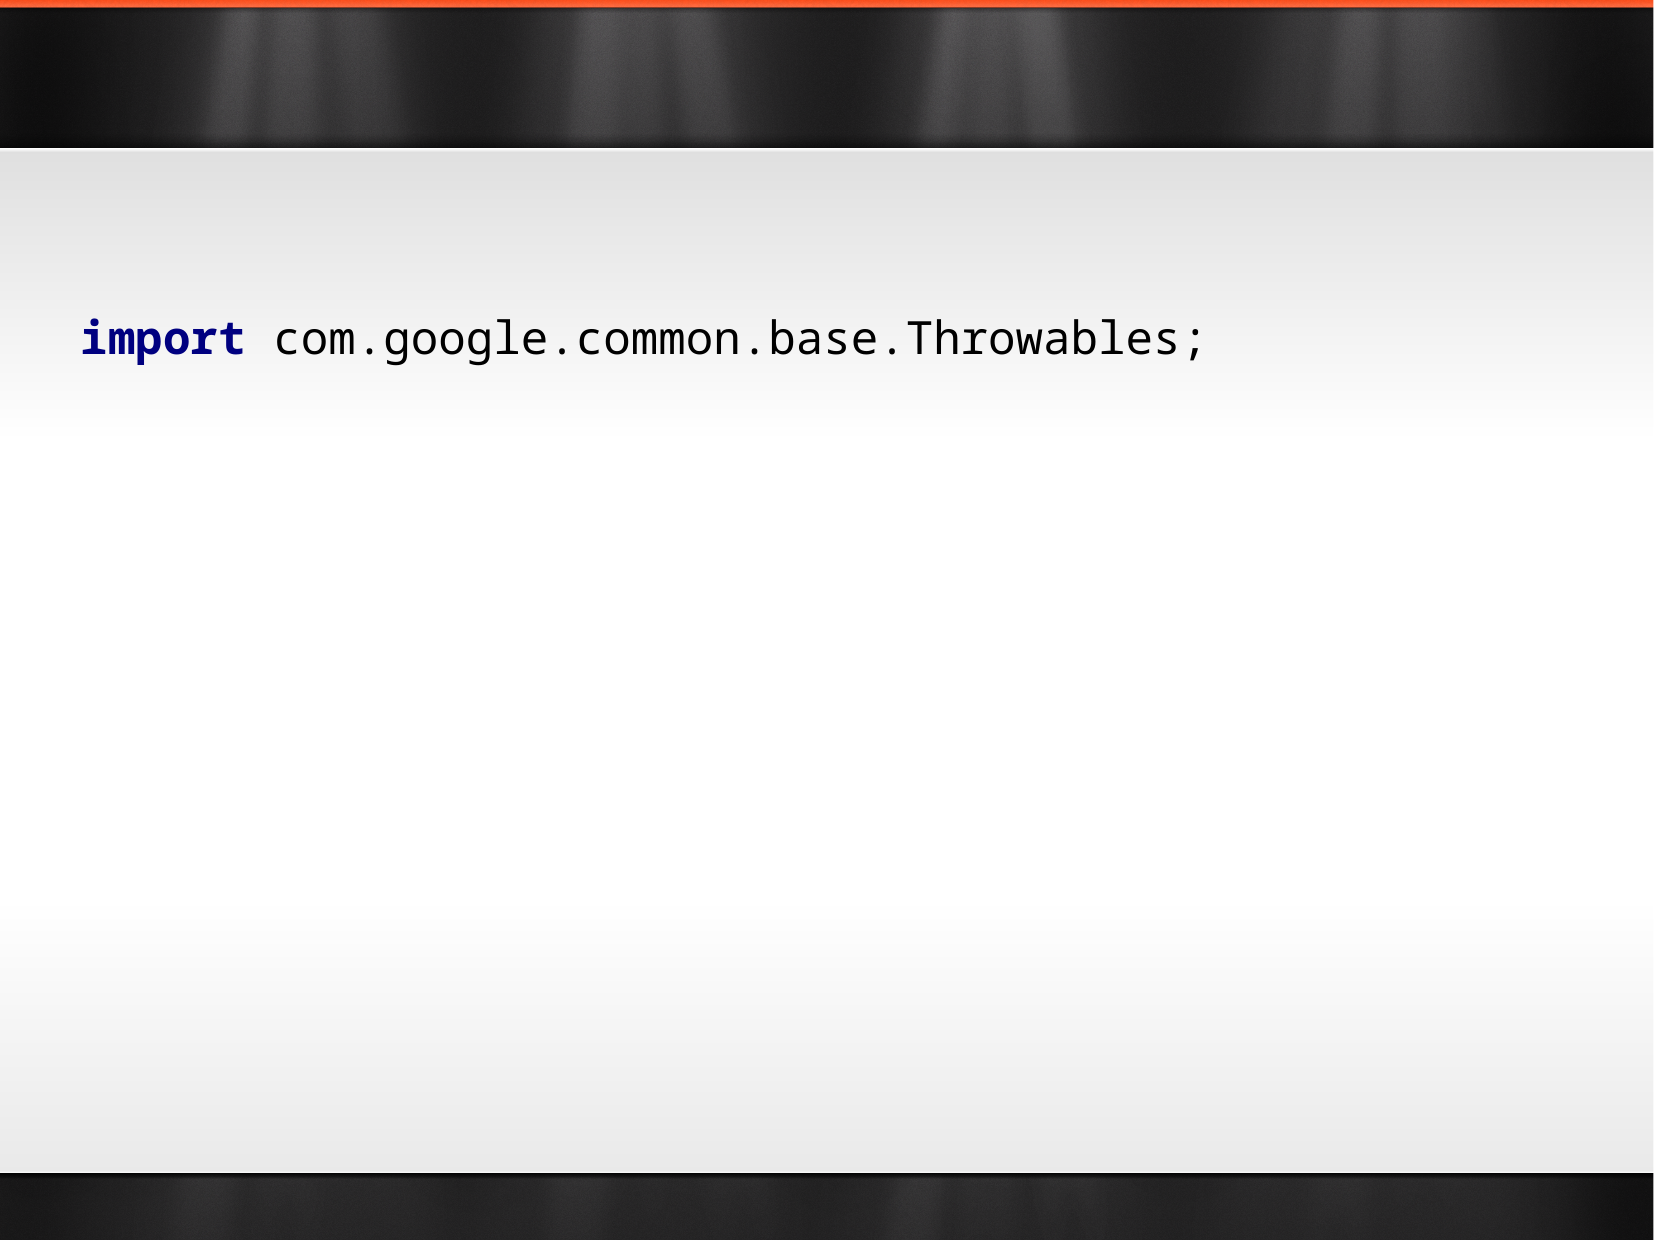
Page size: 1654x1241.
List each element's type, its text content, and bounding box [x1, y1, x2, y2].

text_box import com.google.common.base.Throwables; [80, 305, 1654, 1125]
picture [0, 0, 1654, 1240]
